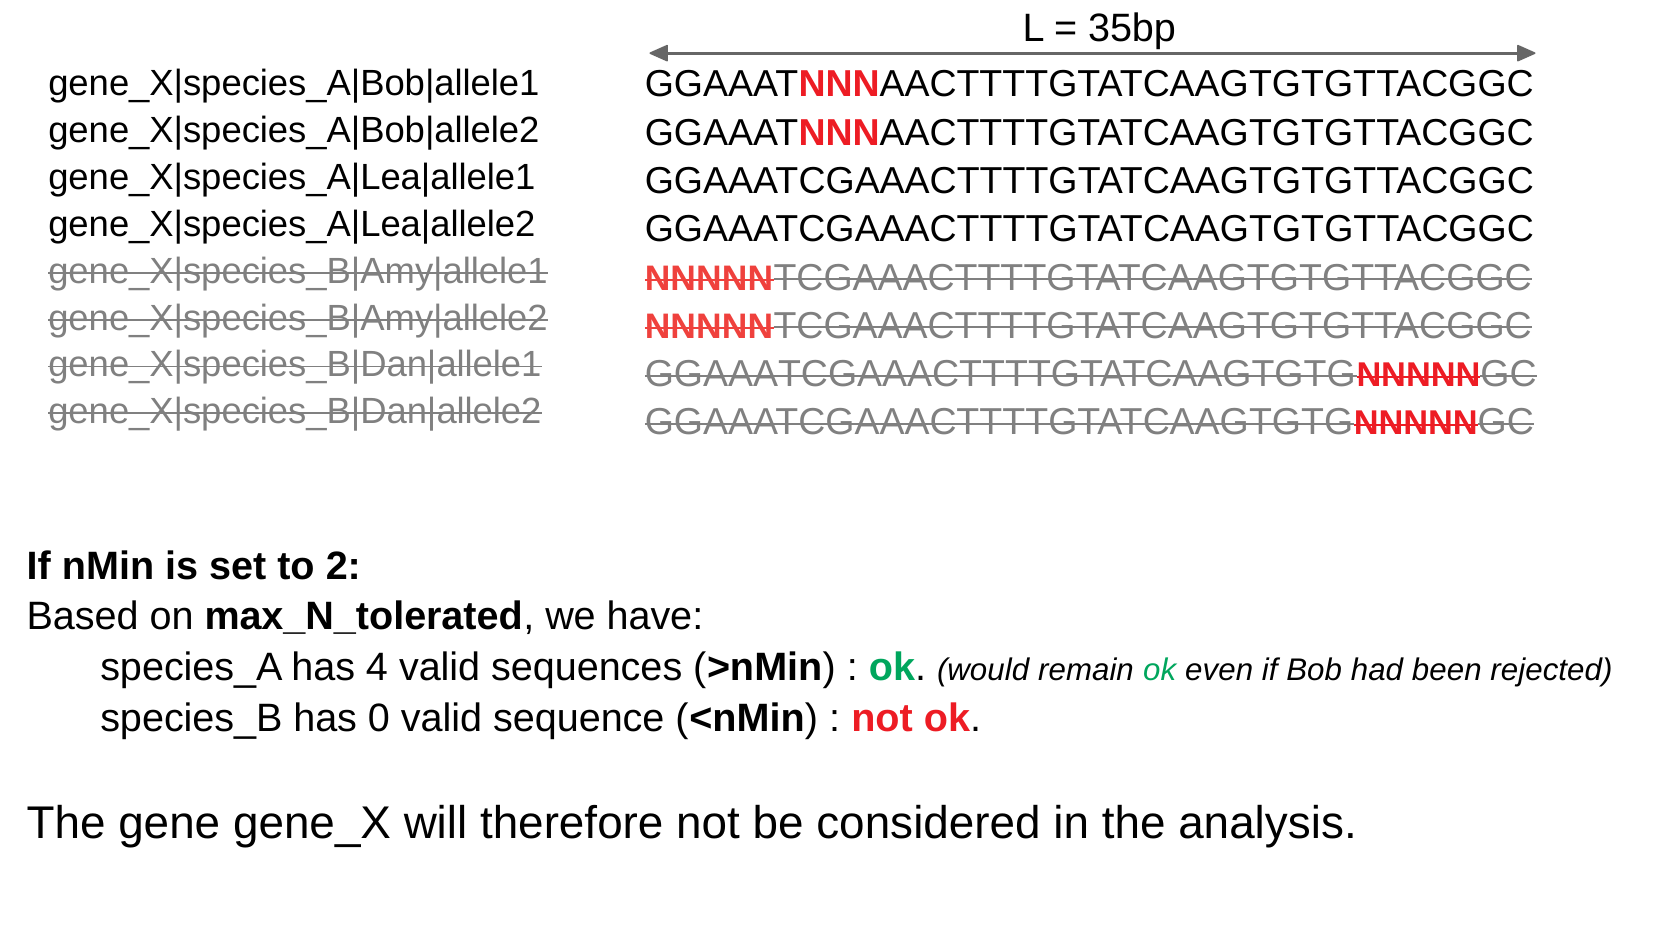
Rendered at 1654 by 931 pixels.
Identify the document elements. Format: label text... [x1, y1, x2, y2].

text_box GGAAATNNNAACTTTTGTATCAAGTGTGTTACGGC GGAAATNNNAACTTTTGTATCAAGTGTGTTACGGC GGAAATCGAAACTTTTGTATCAAGTGTGTTACGGC GGAAATCGAAACTTTTGTATCAAGTGTGTTACGGCNNNNNTCGAAACTTTTGTATCAAGTGTGTTACGGC NNNNNTCGAAACTTTTGTATCAAGTGTGTTACGGC GGAAATCGAAACTTTTGTATCAAGTGTGNNNNNGC GGAAATCGAAACTTTTGTATCAAGTGTGNNNNNGC [629, 49, 1564, 451]
text_box gene_X|species_A|Bob|allele1 gene_X|species_A|Bob|allele2 gene_X|species_A|Lea|allele1 gene_X|species_A|Lea|allele2 gene_X|species_B|Amy|allele1 gene_X|species_B|Amy|allele2 gene_X|species_B|Dan|allele1 gene_X|species_B|Dan|allele2 [33, 49, 579, 439]
text_box If nMin is set to 2: Based on max_N_tolerated, we have: species_A has 4 valid sequences (>nMin) : ok. (would remain ok even if Bob had been rejected) species_B has 0 valid sequence (<nMin) : not ok. The gene gene_X will therefore not be considered in the analysis. [11, 529, 1648, 875]
text_box L = 35bp [1007, 0, 1197, 99]
